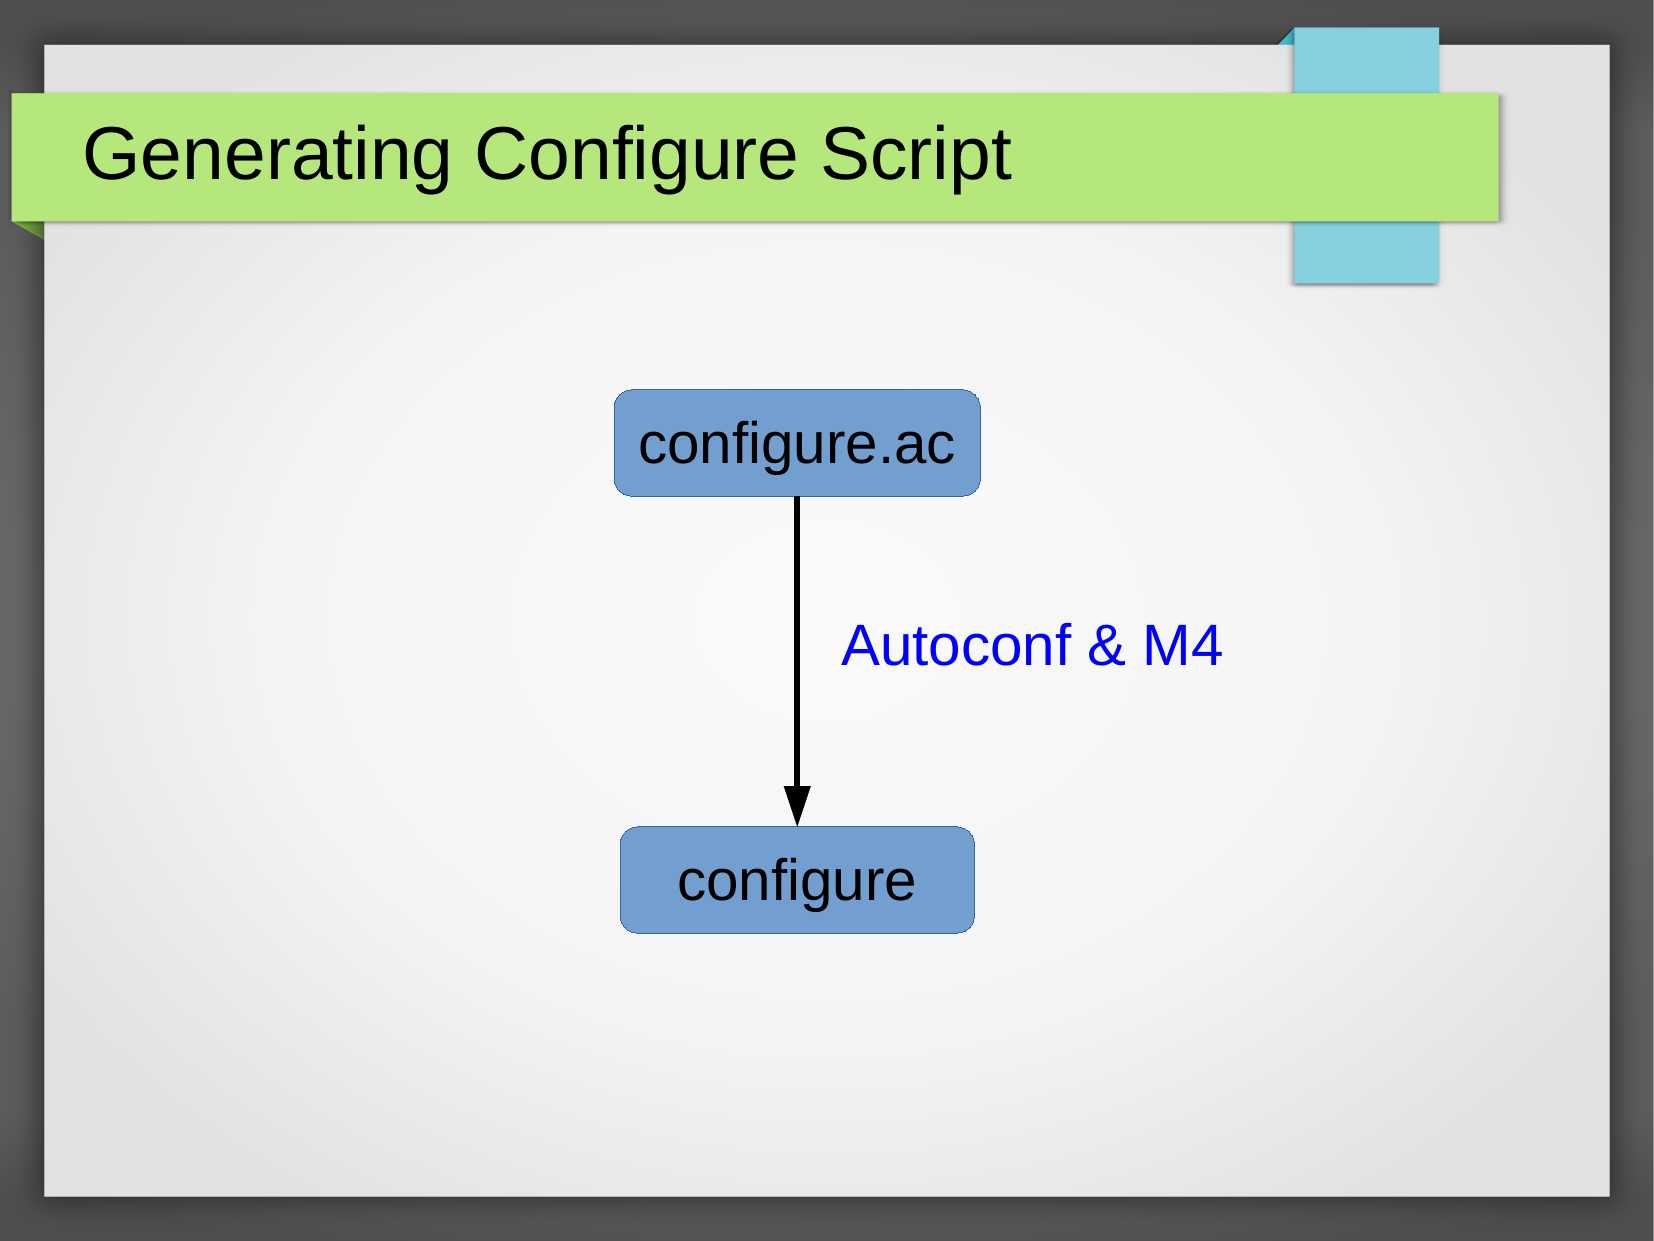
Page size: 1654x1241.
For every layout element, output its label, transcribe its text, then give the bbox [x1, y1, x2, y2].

text_box configure [620, 826, 975, 934]
picture [0, 0, 1654, 1241]
text_box configure.ac [614, 389, 981, 497]
text_box Autoconf & M4 [826, 605, 1240, 686]
title Generating Configure Script [82, 94, 1264, 213]
